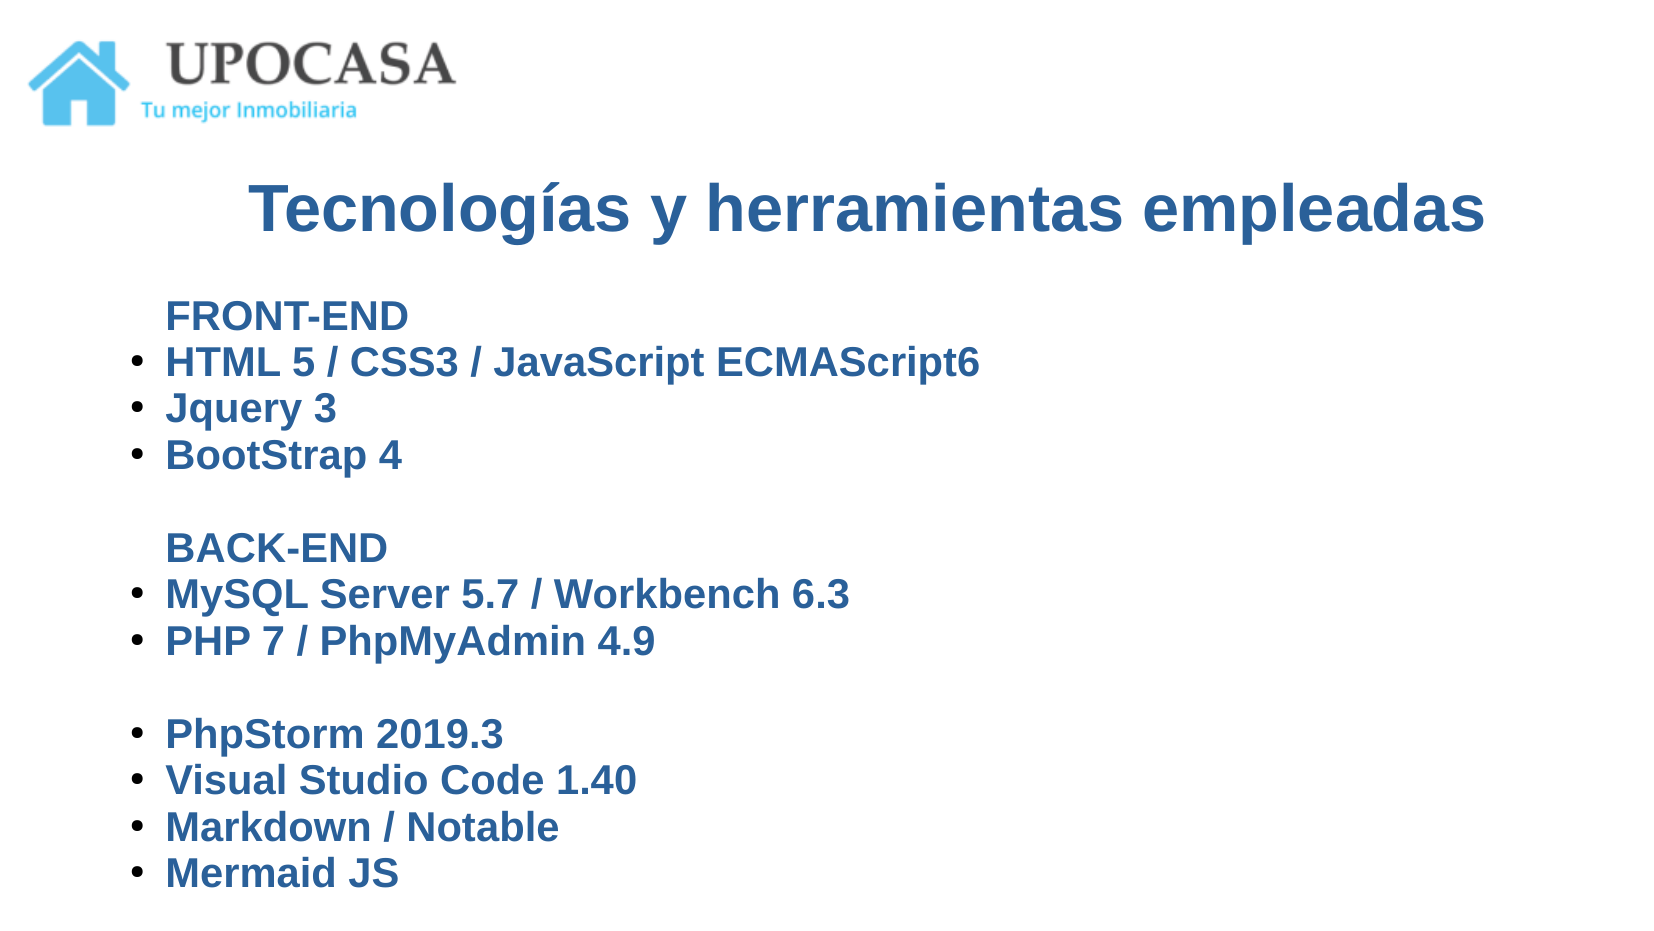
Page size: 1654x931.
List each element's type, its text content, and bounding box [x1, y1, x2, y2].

picture [0, 0, 508, 160]
subtitle Tecnologías y herramientas empleadas FRONT-END HTML 5 / CSS3 / JavaScript ECMAScript6 Jquery 3 BootStrap 4 BACK-END MySQL Server 5.7 / Workbench 6.3 PHP 7 / PhpMyAdmin 4.9 PhpStorm 2019.3 Visual Studio Code 1.40 Markdown / Notable Mermaid JS [129, 170, 1607, 931]
